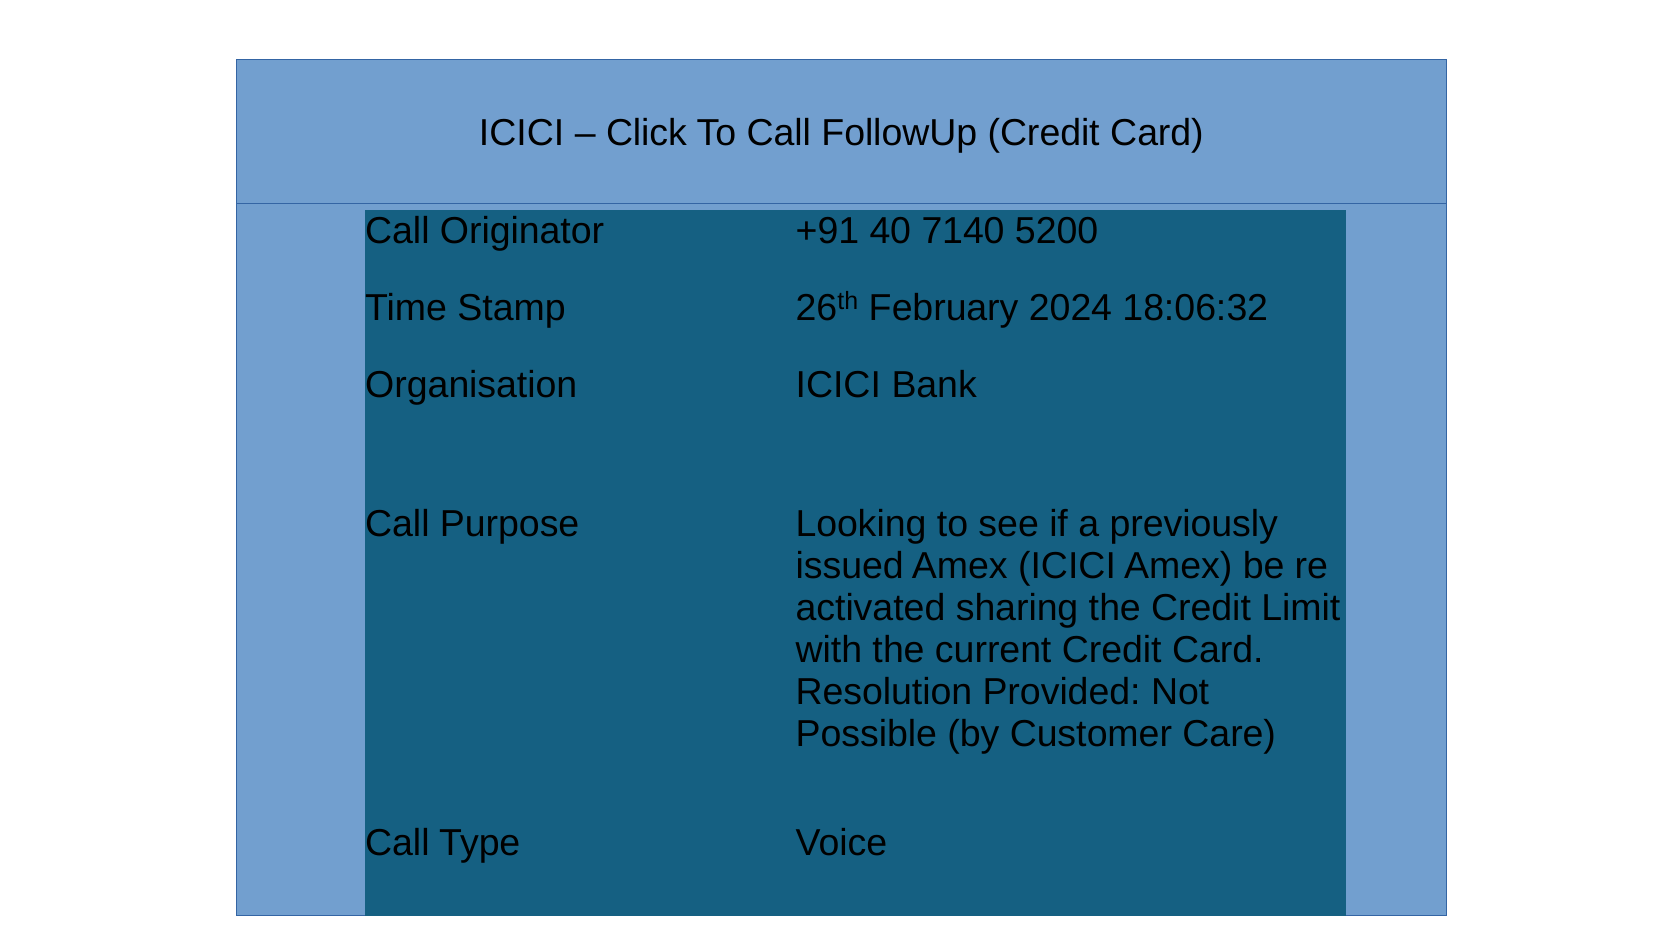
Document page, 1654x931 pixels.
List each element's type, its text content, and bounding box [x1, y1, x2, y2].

table_cell Call Purpose [365, 503, 796, 821]
table_cell Voice [796, 821, 1346, 916]
text_box ICICI – Click To Call FollowUp (Credit Card) [236, 59, 1447, 203]
text_box [236, 177, 1447, 916]
table_cell Organisation [365, 363, 796, 503]
table_header +91 40 7140 5200 [796, 210, 1346, 287]
table_header Call Originator [365, 210, 796, 287]
table_cell Call Type [365, 821, 796, 916]
table_cell Time Stamp [365, 287, 796, 363]
table_cell ICICI Bank [796, 363, 1346, 503]
table_cell Looking to see if a previously issued Amex (ICICI Amex) be re activated sharing the Credit Limit with the current Credit Card. Resolution Provided: Not Possible (by Customer Care) [796, 503, 1346, 821]
table_cell 26th February 2024 18:06:32 [796, 287, 1346, 363]
